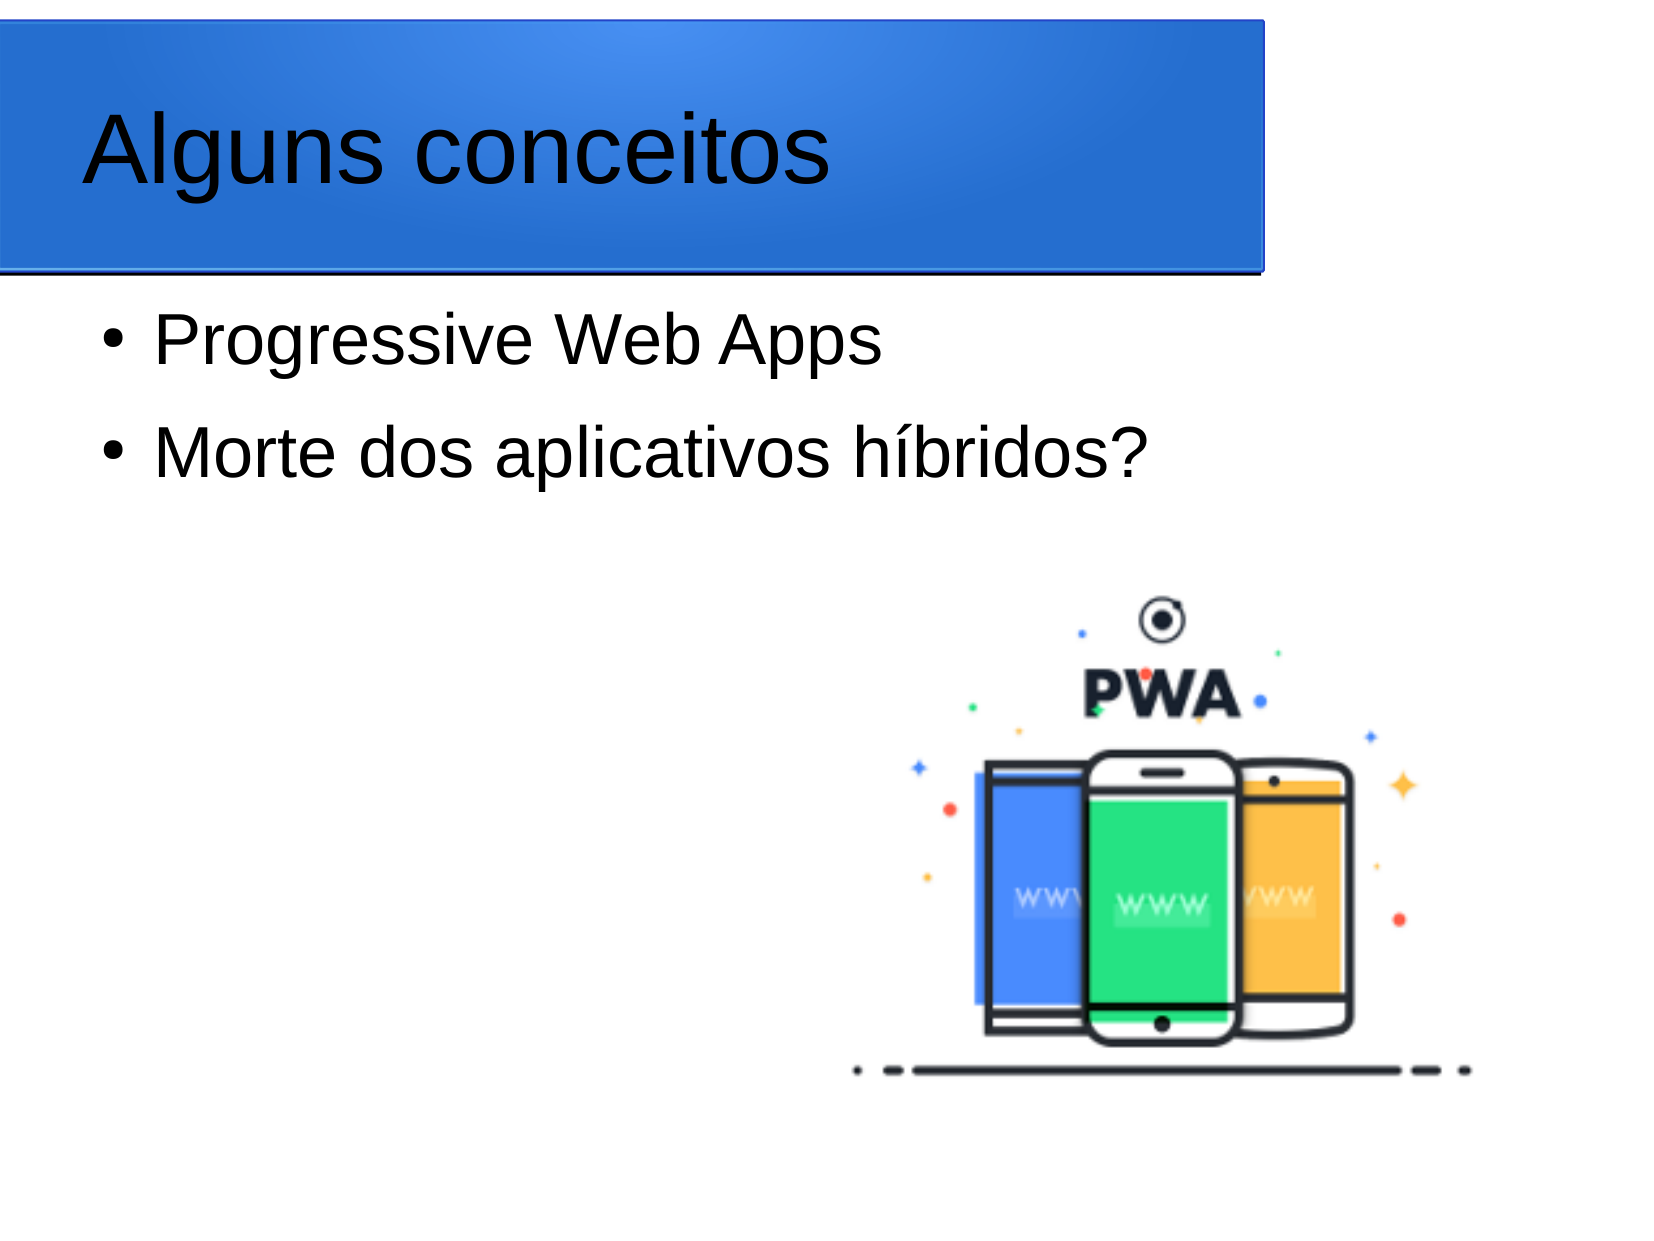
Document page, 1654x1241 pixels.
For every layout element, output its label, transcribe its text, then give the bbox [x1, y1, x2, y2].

list Progressive Web Apps Morte dos aplicativos híbridos? [82, 299, 1571, 1019]
title Alguns conceitos [82, 47, 1235, 252]
picture [837, 589, 1489, 1087]
